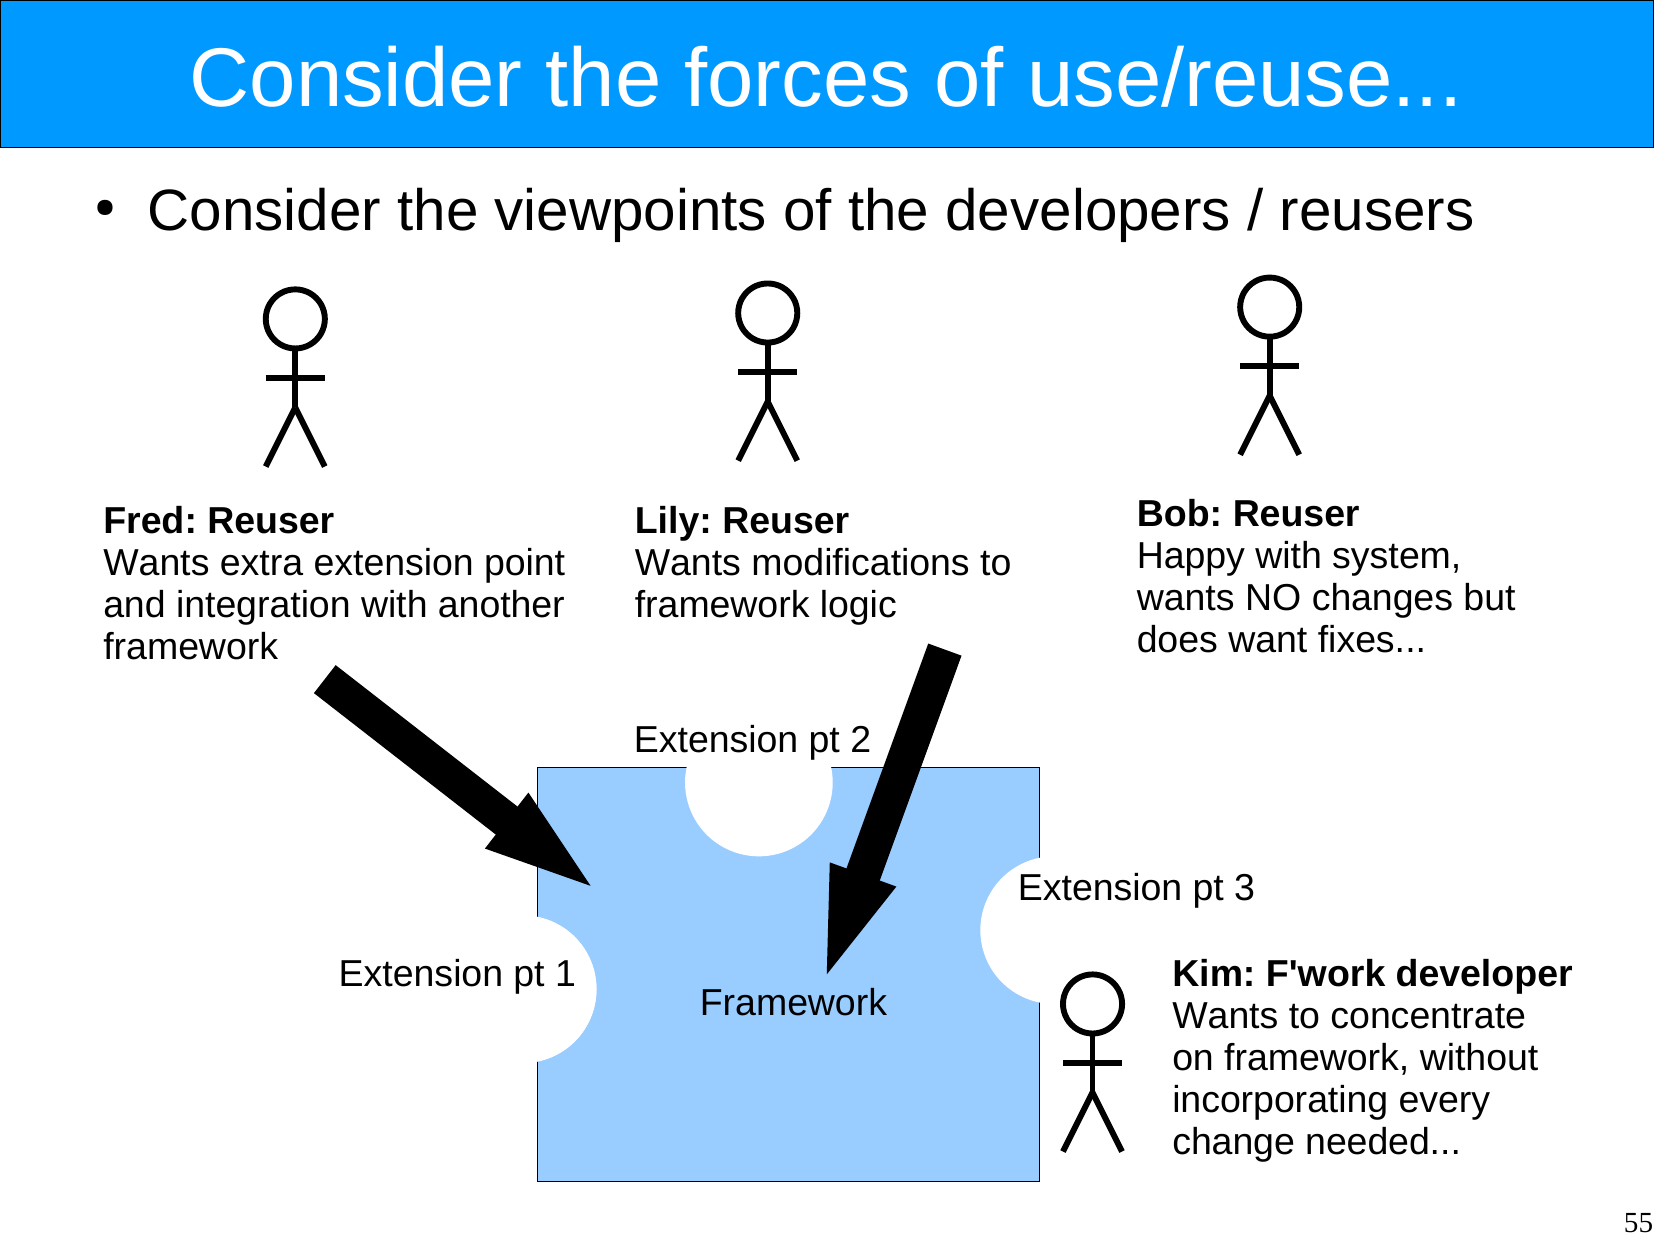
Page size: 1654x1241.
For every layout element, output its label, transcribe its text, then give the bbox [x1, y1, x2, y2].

text_box [738, 283, 798, 343]
text_box Fred: Reuser Wants extra extension point and integration with another framework [88, 491, 580, 676]
text_box [449, 767, 1129, 1182]
text_box Lily: Reuser Wants modifications to framework logic [620, 491, 1027, 634]
title Consider the forces of use/reuse... [82, 13, 1571, 142]
text_box Bob: Reuser Happy with system, wants NO changes but does want fixes... [1122, 485, 1530, 670]
text_box Extension pt 1 [323, 944, 591, 1002]
text_box Extension pt 2 [619, 710, 886, 768]
text_box Extension pt 3 [1003, 858, 1270, 916]
text_box Kim: F'work developer Wants to concentrate on framework, without incorporating every change needed... [1157, 944, 1601, 1172]
text_box [265, 289, 325, 349]
text_box Framework [685, 974, 902, 1032]
text_box [1240, 277, 1300, 337]
list Consider the viewpoints of the developers / reusers [76, 177, 1565, 1211]
